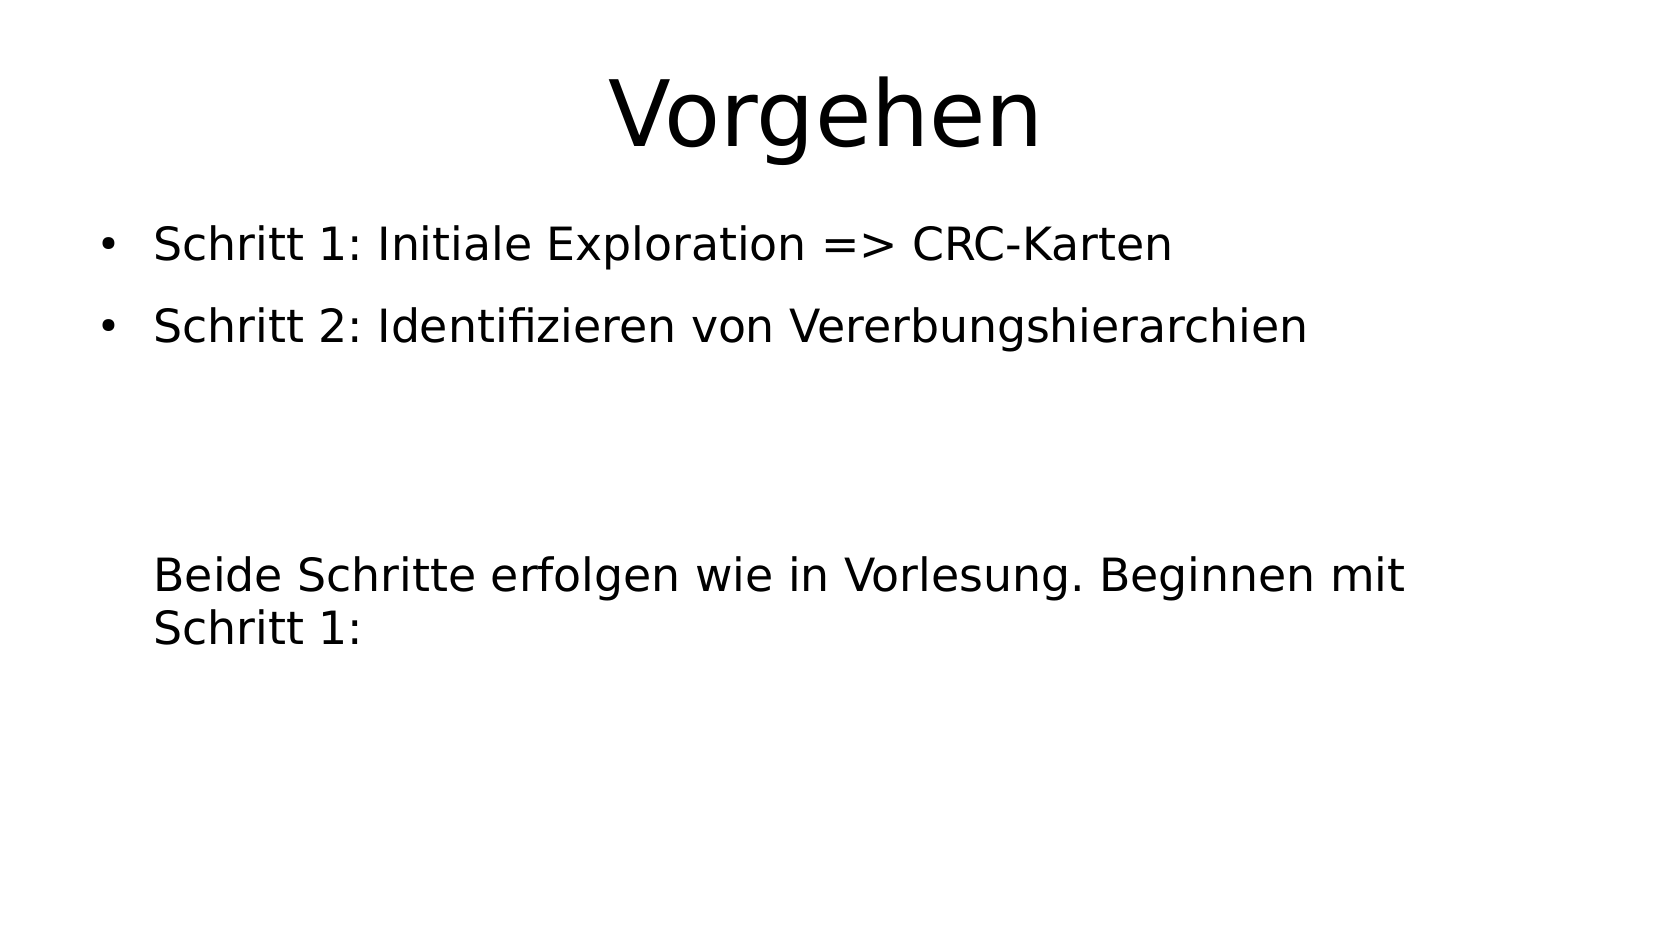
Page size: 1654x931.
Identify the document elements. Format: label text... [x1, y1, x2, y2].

title Vorgehen [82, 37, 1571, 193]
list Schritt 1: Initiale Exploration => CRC-Karten Schritt 2: Identifizieren von Vererbungshierarchien Beide Schritte erfolgen wie in Vorlesung. Beginnen mit Schritt 1: [82, 217, 1486, 758]
